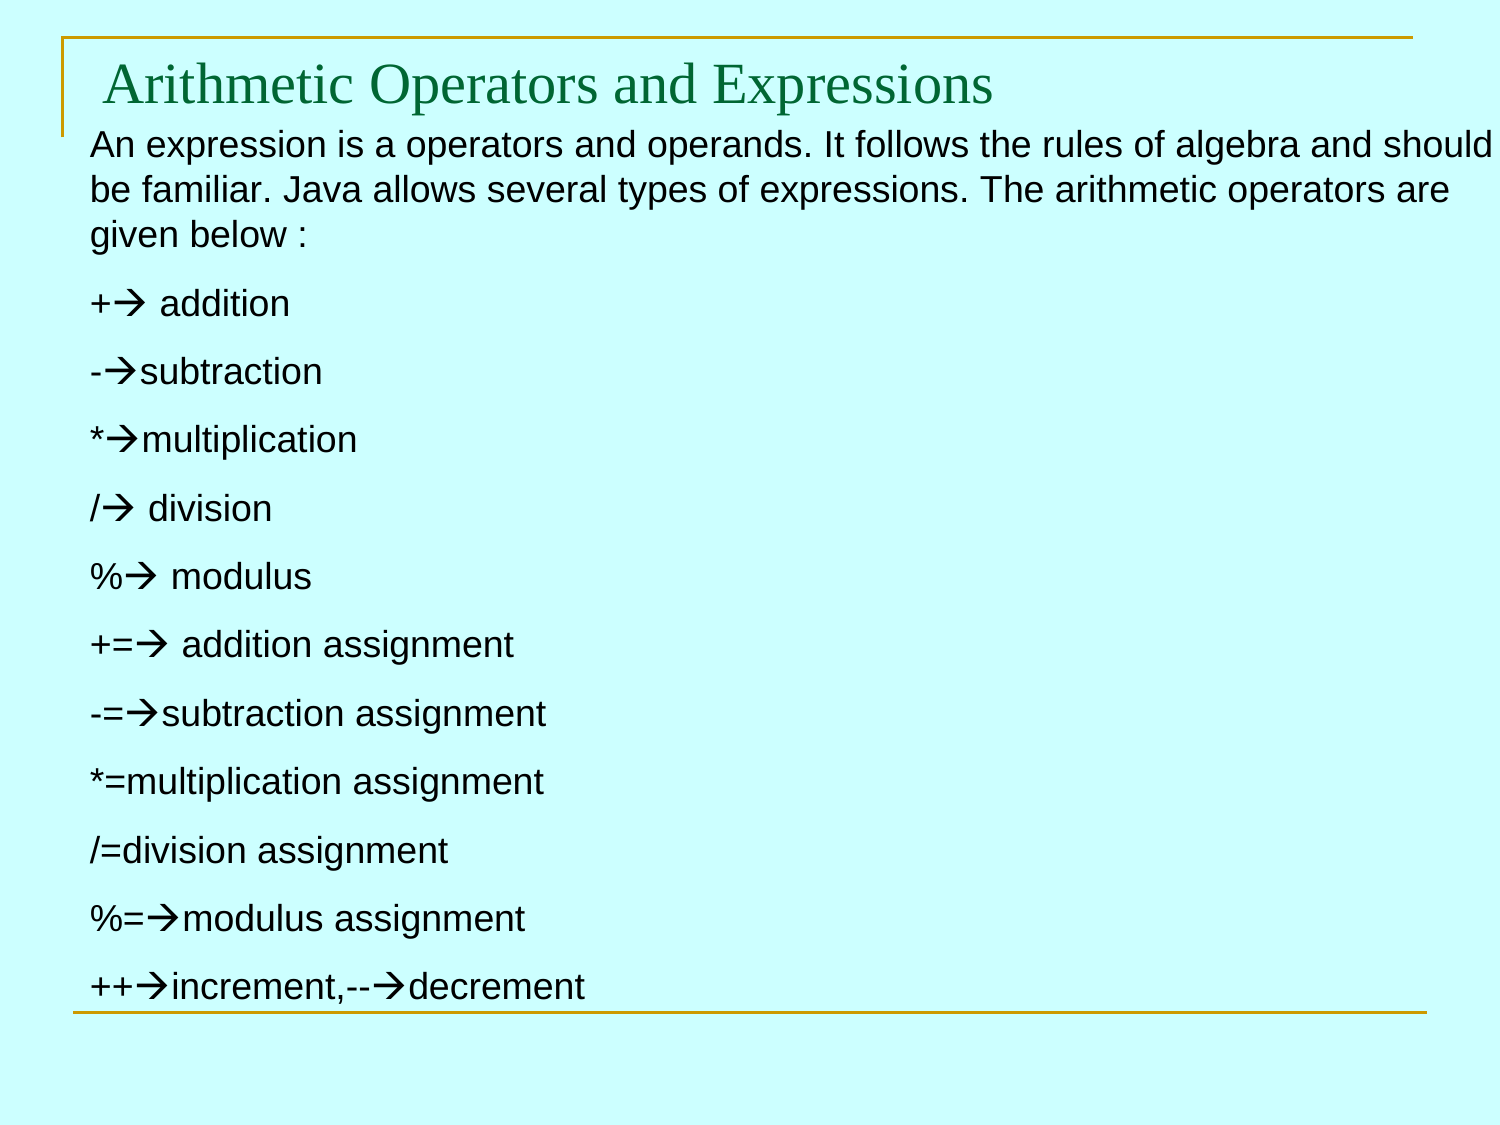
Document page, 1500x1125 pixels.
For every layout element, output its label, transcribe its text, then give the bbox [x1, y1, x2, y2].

text_box An expression is a operators and operands. It follows the rules of algebra and should be familiar. Java allows several types of expressions. The arithmetic operators are given below : + addition -subtraction *multiplication / division % modulus += addition assignment -=subtraction assignment *=multiplication assignment /=division assignment %=modulus assignment ++increment,--decrement [74, 112, 1500, 1016]
text_box Arithmetic Operators and Expressions [87, 37, 1426, 112]
